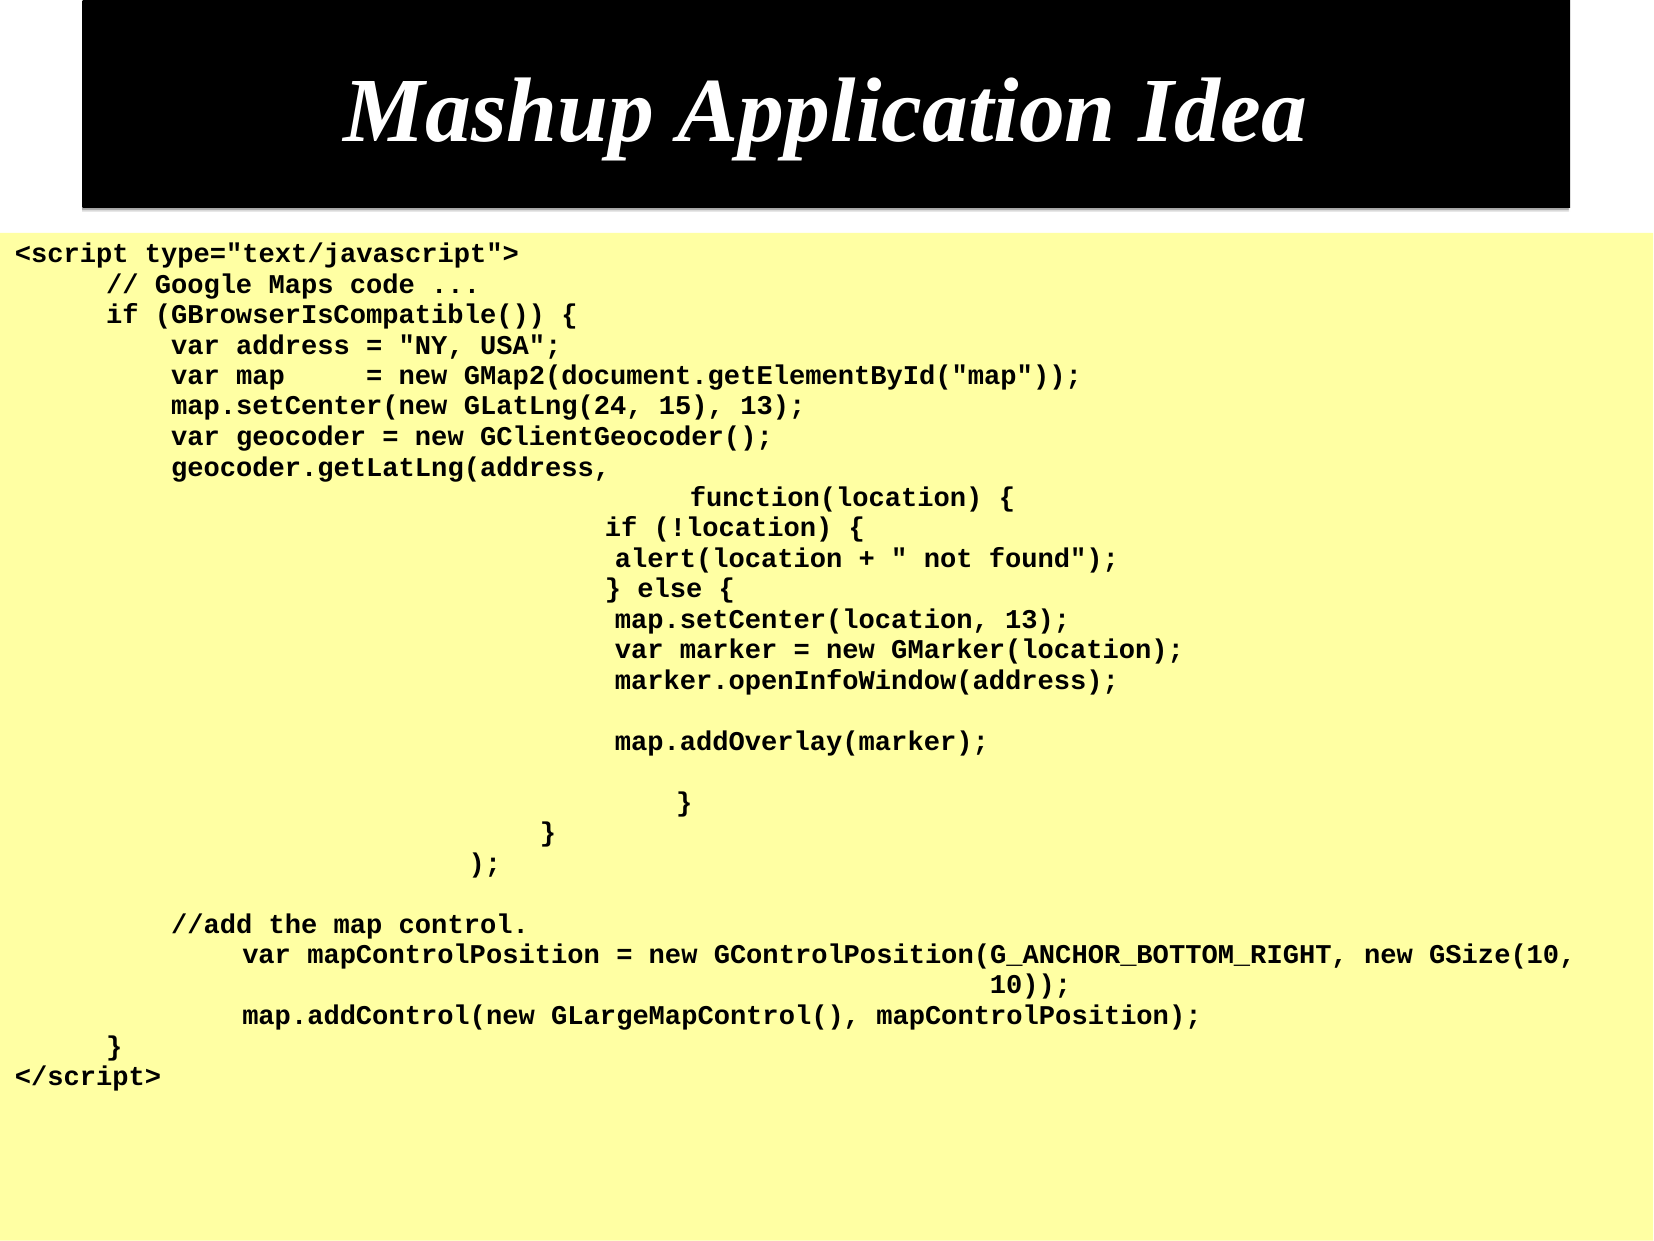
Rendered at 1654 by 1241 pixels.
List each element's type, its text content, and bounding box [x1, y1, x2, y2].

title Mashup Application Idea [82, 0, 1571, 208]
text_box <script type="text/javascript"> // Google Maps code ... if (GBrowserIsCompatible()) { var address = "NY, USA"; var map = new GMap2(document.getElementById("map")); map.setCenter(new GLatLng(24, 15), 13); var geocoder = new GClientGeocoder(); geocoder.getLatLng(address, function(location) { if (!location) { alert(location + " not found"); } else { map.setCenter(location, 13); var marker = new GMarker(location); marker.openInfoWindow(address); map.addOverlay(marker); } } ); //add the map control. var mapControlPosition = new GControlPosition(G_ANCHOR_BOTTOM_RIGHT, new GSize(10, 10)); map.addControl(new GLargeMapControl(), mapControlPosition); } </script> [0, 232, 1654, 1241]
